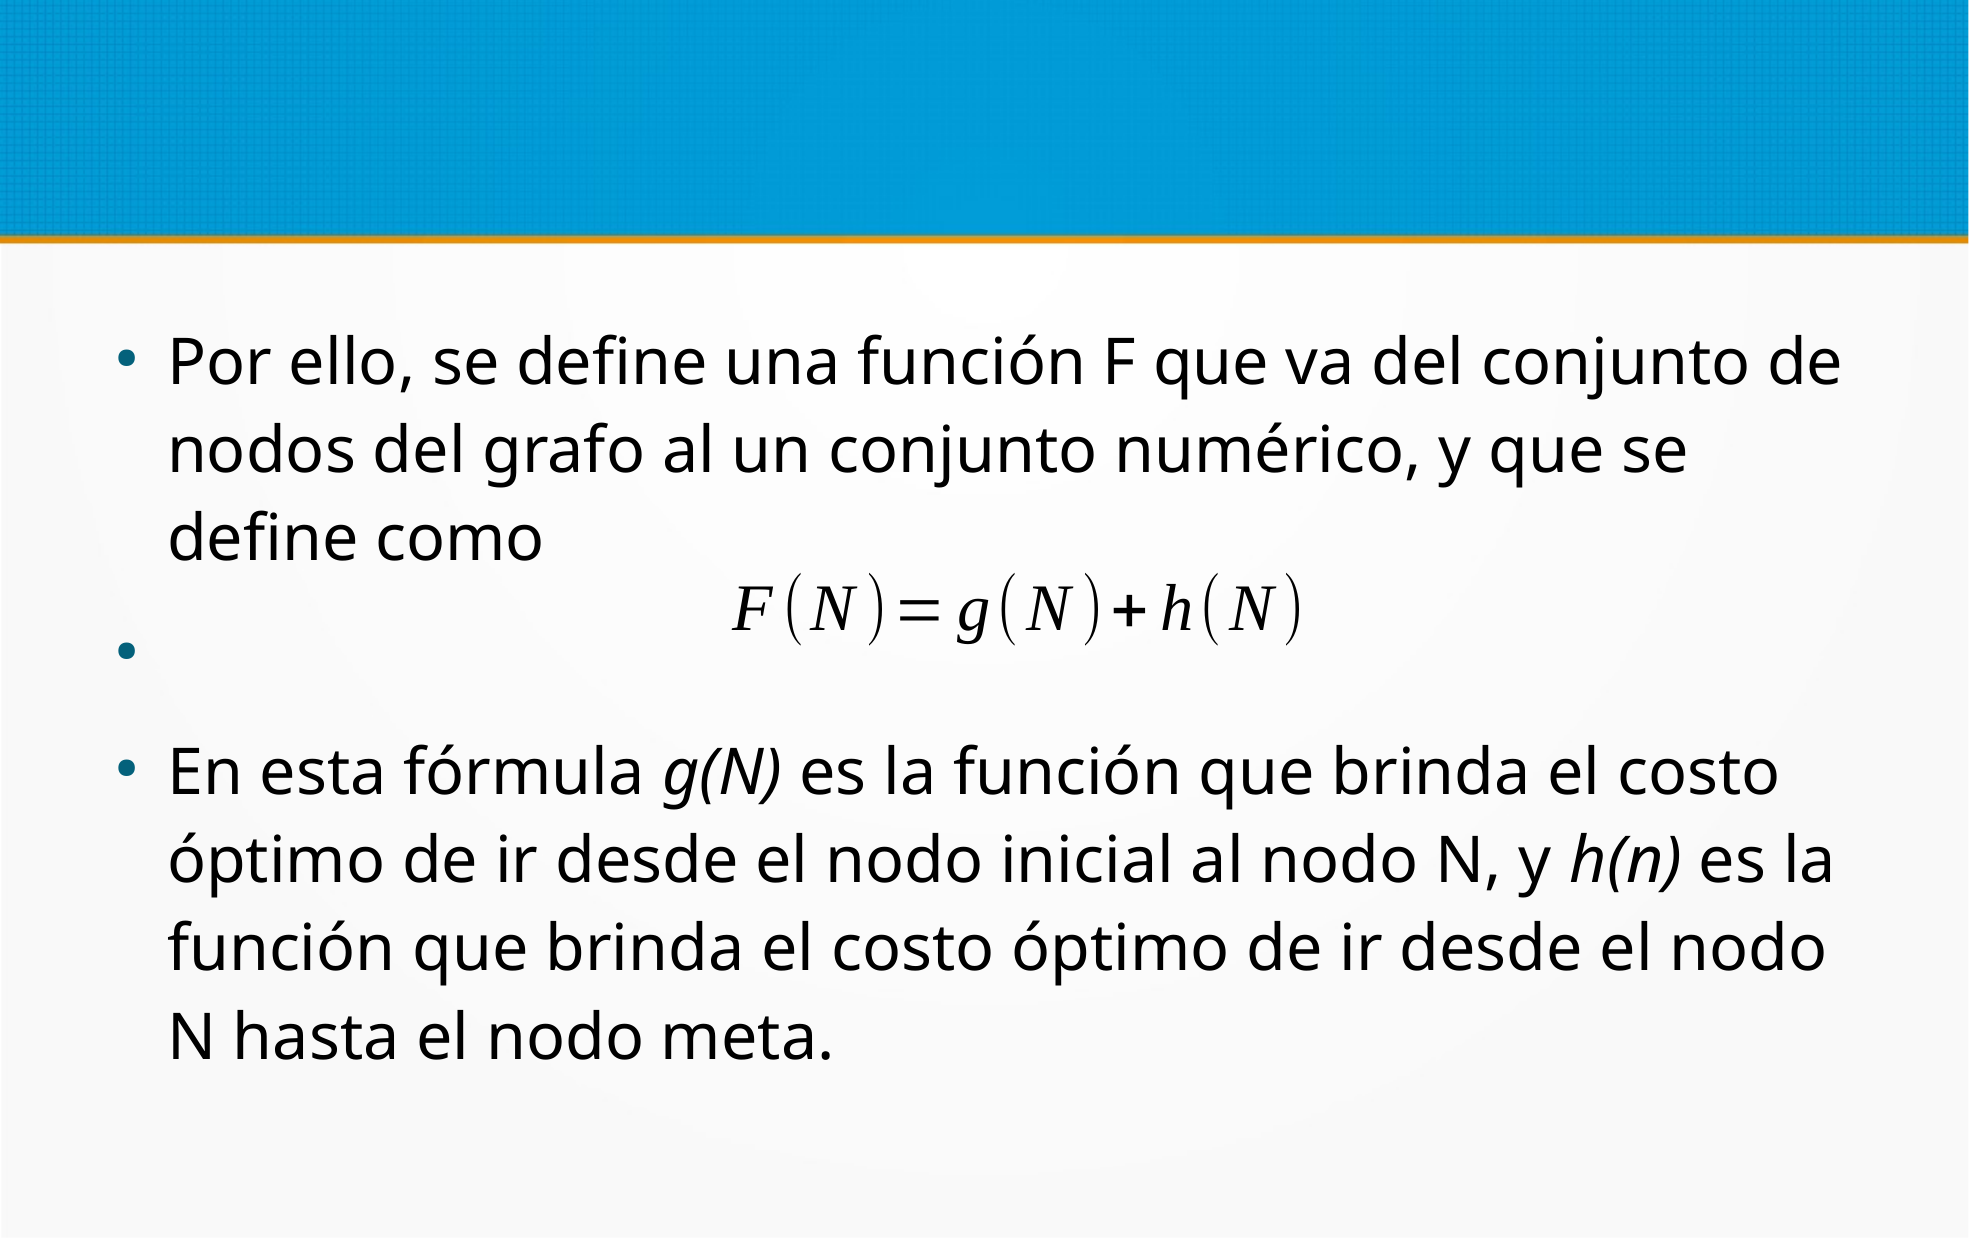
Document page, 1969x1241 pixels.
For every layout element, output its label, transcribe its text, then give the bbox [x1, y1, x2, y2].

picture [0, 233, 1969, 1241]
chart [723, 569, 1312, 650]
list Por ello, se define una función F que va del conjunto de nodos del grafo al un conjunto numérico, y que se define como En esta fórmula g(N) es la función que brinda el costo óptimo de ir desde el nodo inicial al nodo N, y h(n) es la función que brinda el costo óptimo de ir desde el nodo N hasta el nodo meta. [98, 315, 1861, 1081]
